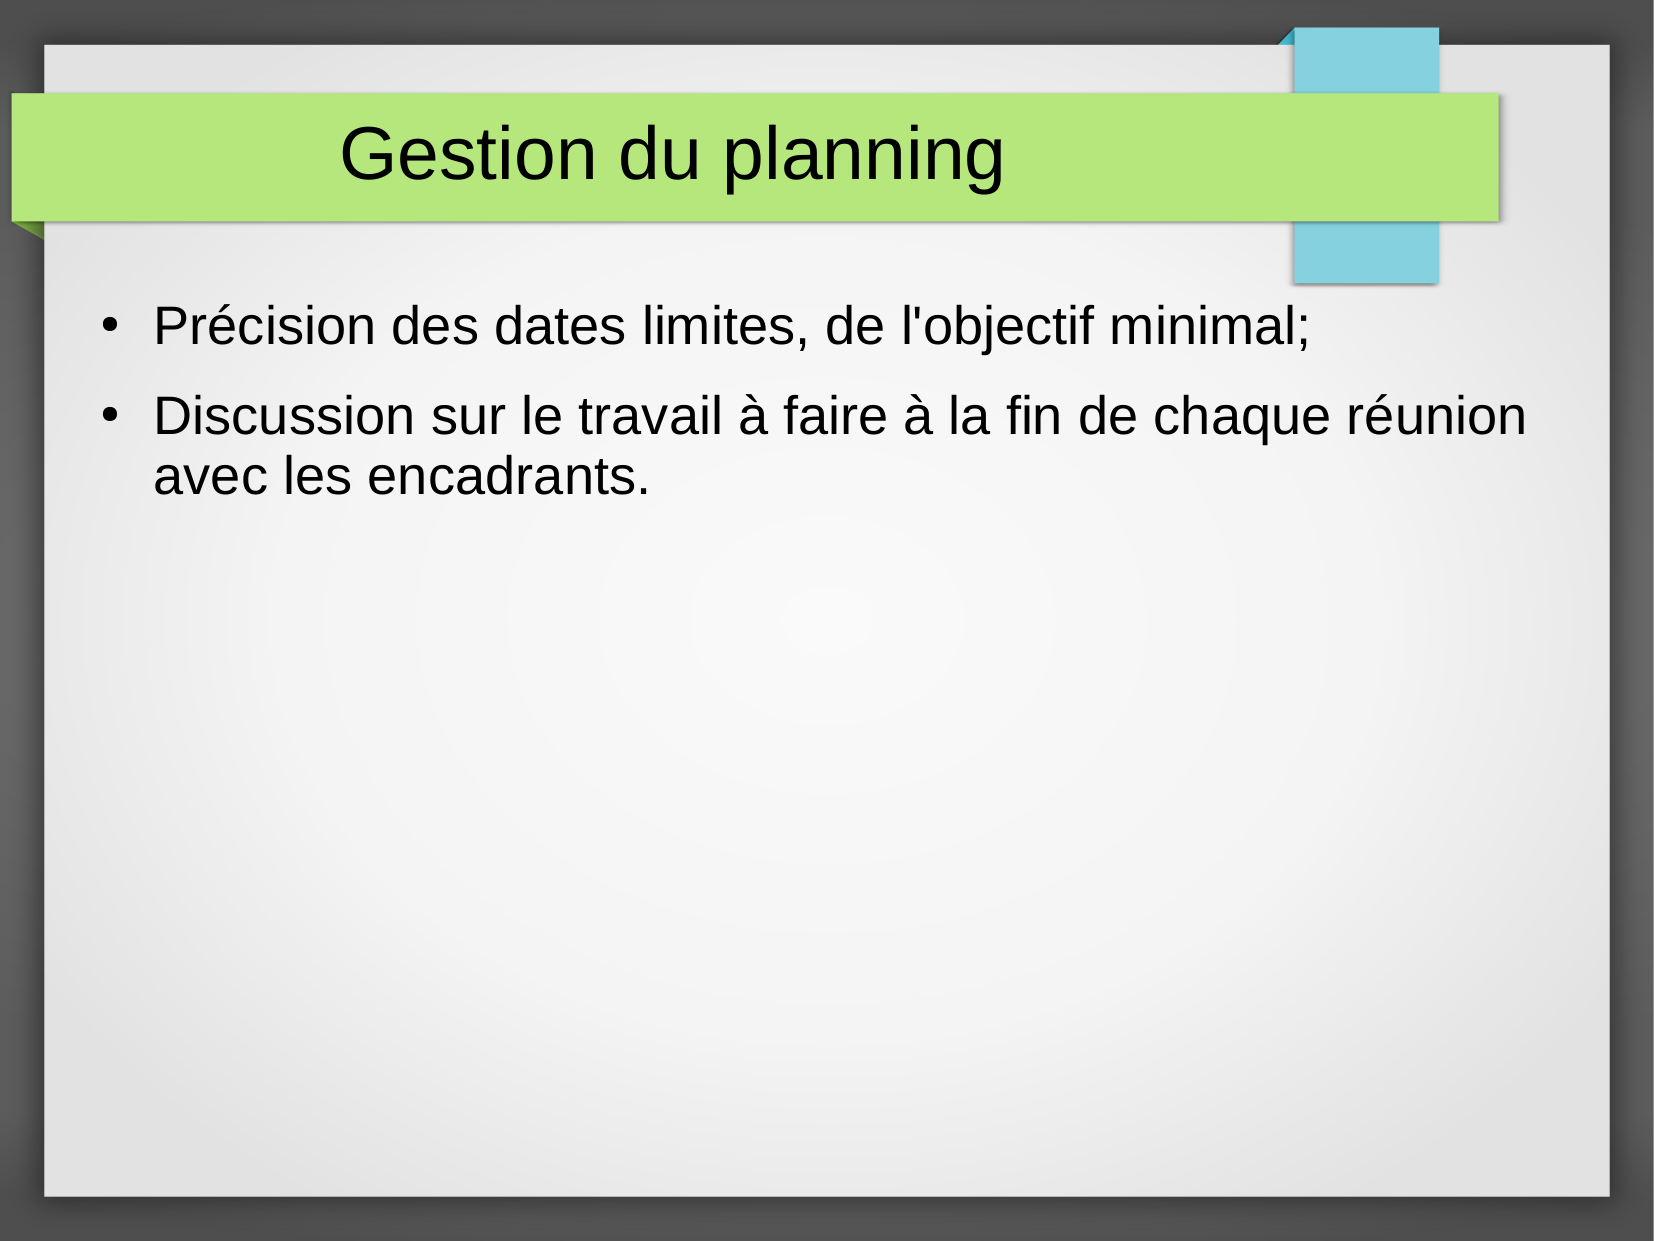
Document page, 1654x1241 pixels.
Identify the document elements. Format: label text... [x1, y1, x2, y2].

title Gestion du planning [82, 94, 1264, 213]
picture [0, 0, 1654, 1241]
list Précision des dates limites, de l'objectif minimal; Discussion sur le travail à faire à la fin de chaque réunion avec les encadrants. [82, 295, 1571, 1015]
